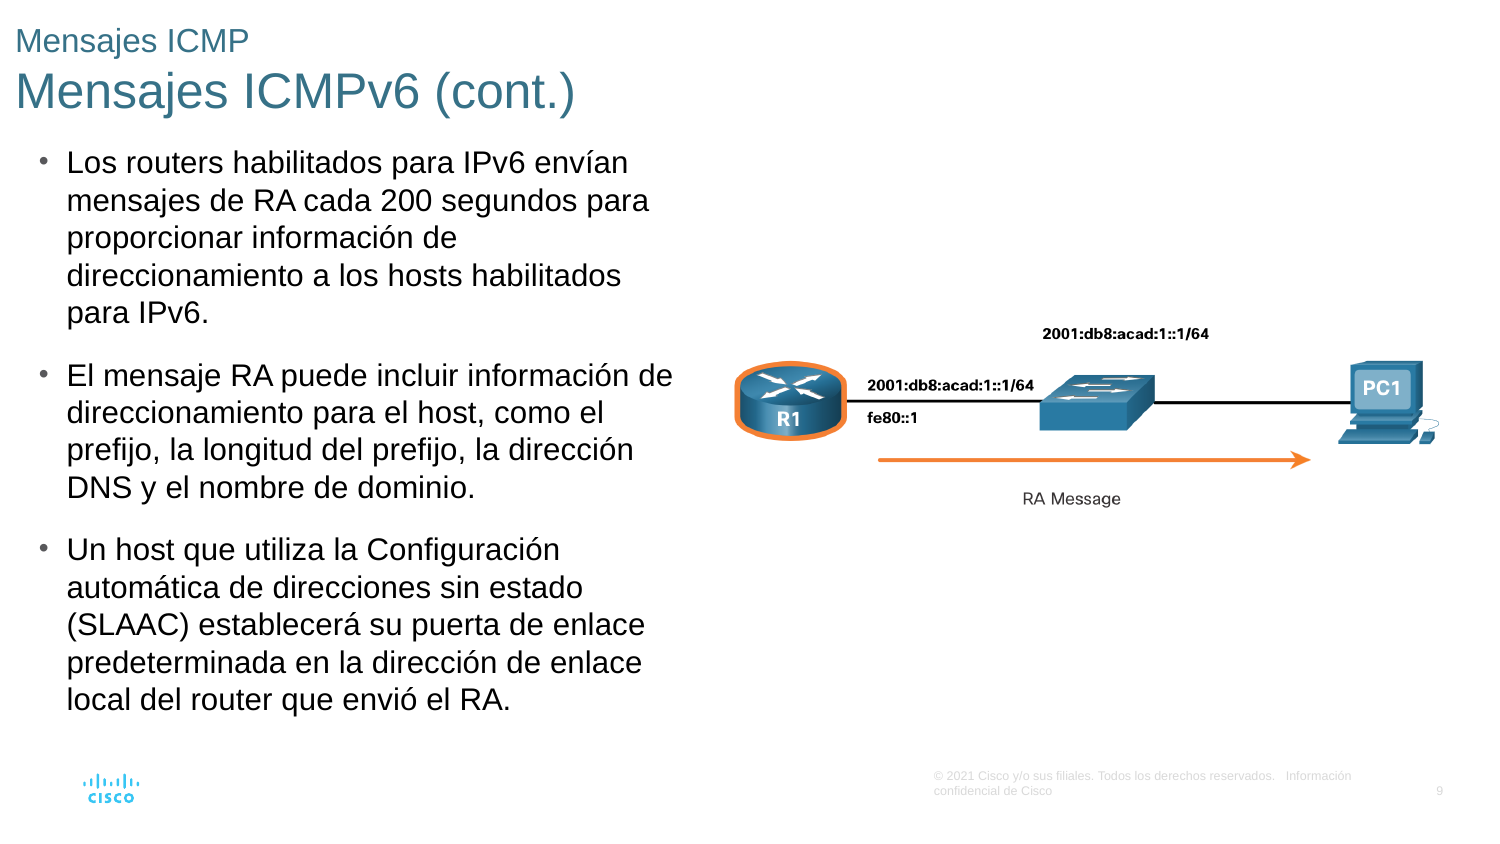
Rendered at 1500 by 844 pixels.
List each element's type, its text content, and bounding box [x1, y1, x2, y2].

list Los routers habilitados para IPv6 envían mensajes de RA cada 200 segundos para proporcionar información de direccionamiento a los hosts habilitados para IPv6. El mensaje RA puede incluir información de direccionamiento para el host, como el prefijo, la longitud del prefijo, la dirección DNS y el nombre de dominio. Un host que utiliza la Configuración automática de direcciones sin estado (SLAAC) establecerá su puerta de enlace predeterminada en la dirección de enlace local del router que envió el RA. [23, 135, 706, 736]
picture [705, 247, 1447, 623]
title Mensajes ICMP Mensajes ICMPv6 (cont.) [0, 6, 1500, 131]
